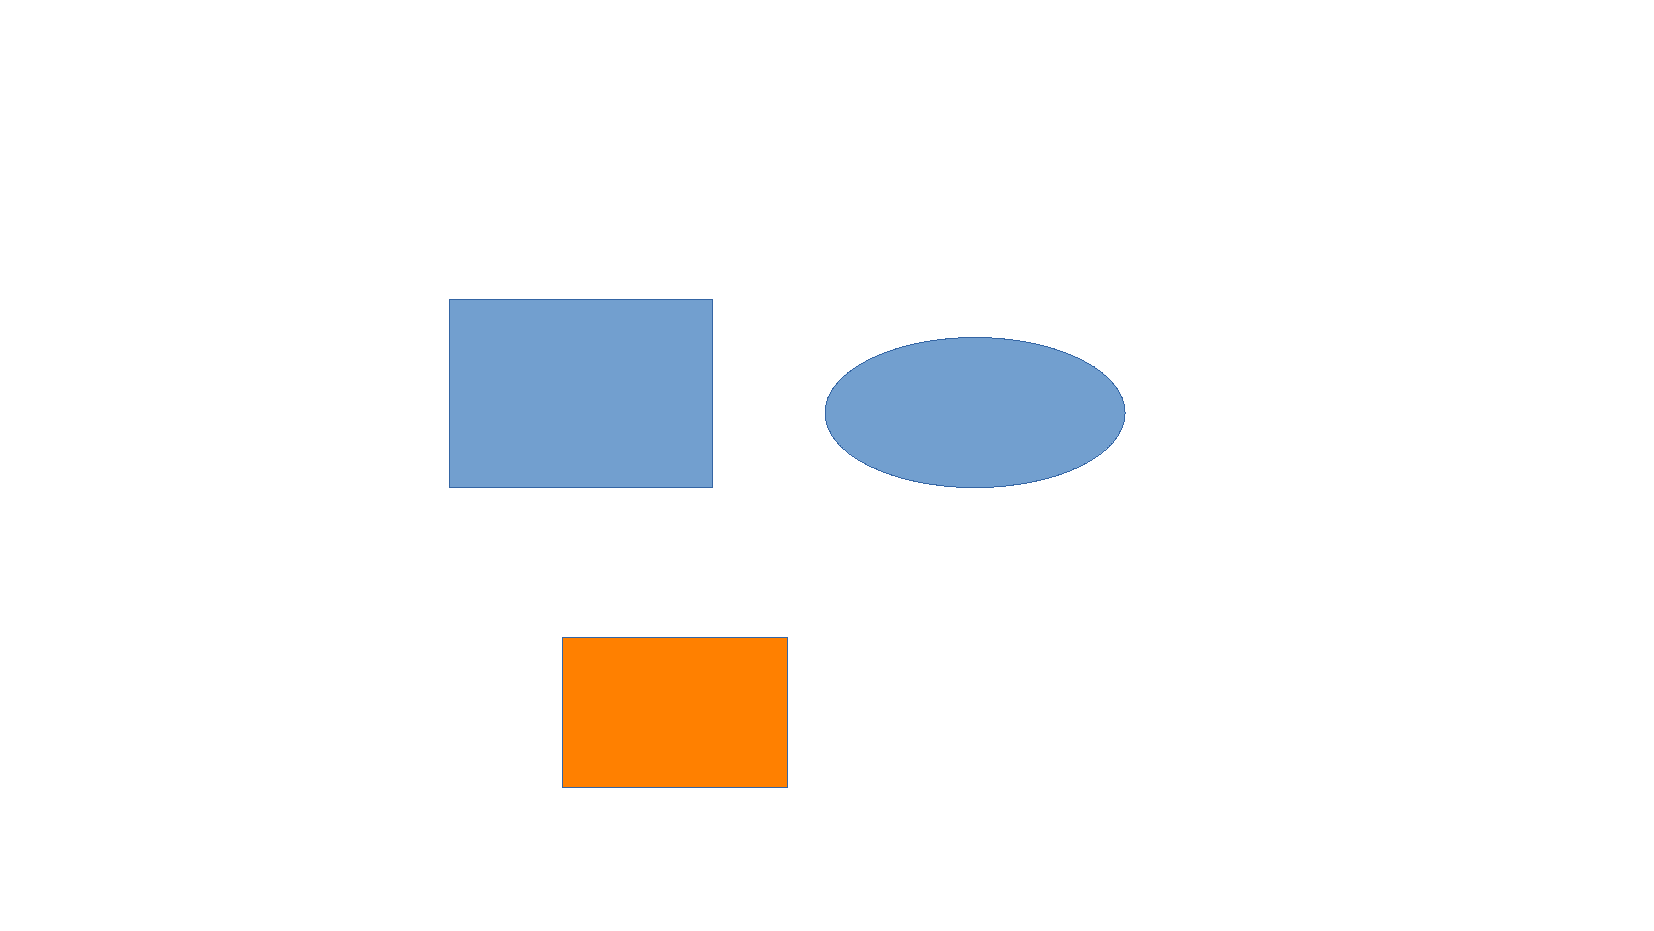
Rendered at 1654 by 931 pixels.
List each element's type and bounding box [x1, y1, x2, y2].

text_box [449, 299, 713, 488]
text_box [825, 337, 1126, 488]
text_box [562, 637, 788, 788]
